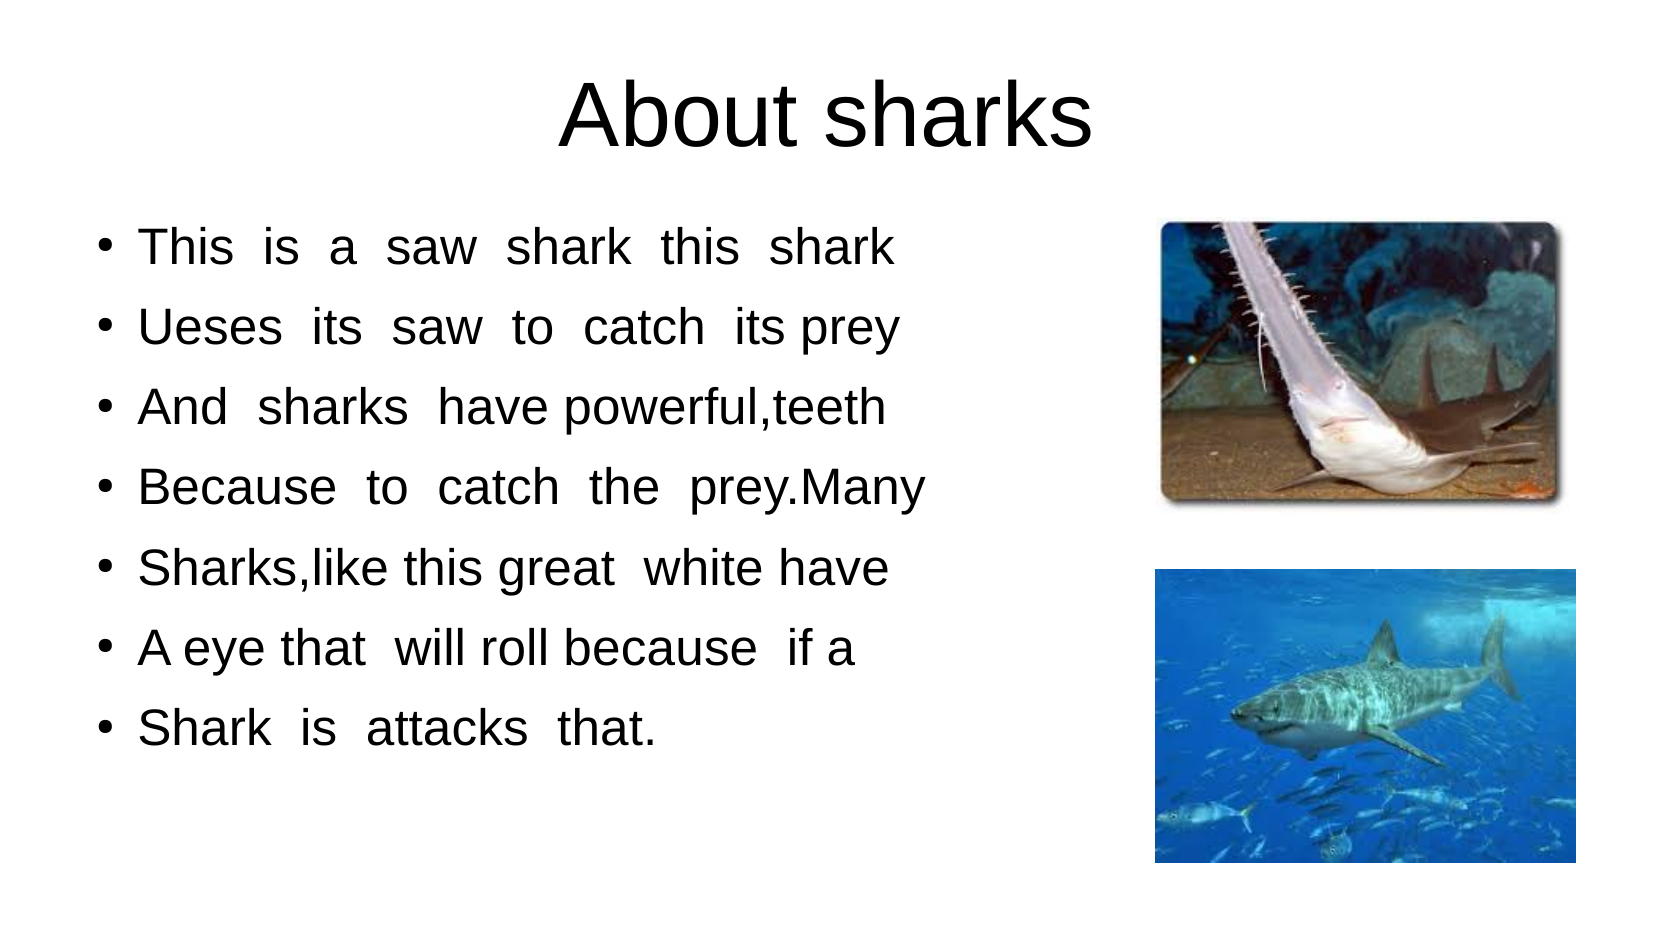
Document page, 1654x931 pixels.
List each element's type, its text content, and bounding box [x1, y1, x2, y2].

list This is a saw shark this shark Ueses its saw to catch its prey And sharks have powerful,teeth Because to catch the prey.Many Sharks,like this great white have A eye that will roll because if a Shark is attacks that. [82, 217, 1571, 758]
title About sharks [82, 37, 1571, 193]
picture [1155, 569, 1576, 863]
picture [1156, 217, 1571, 515]
